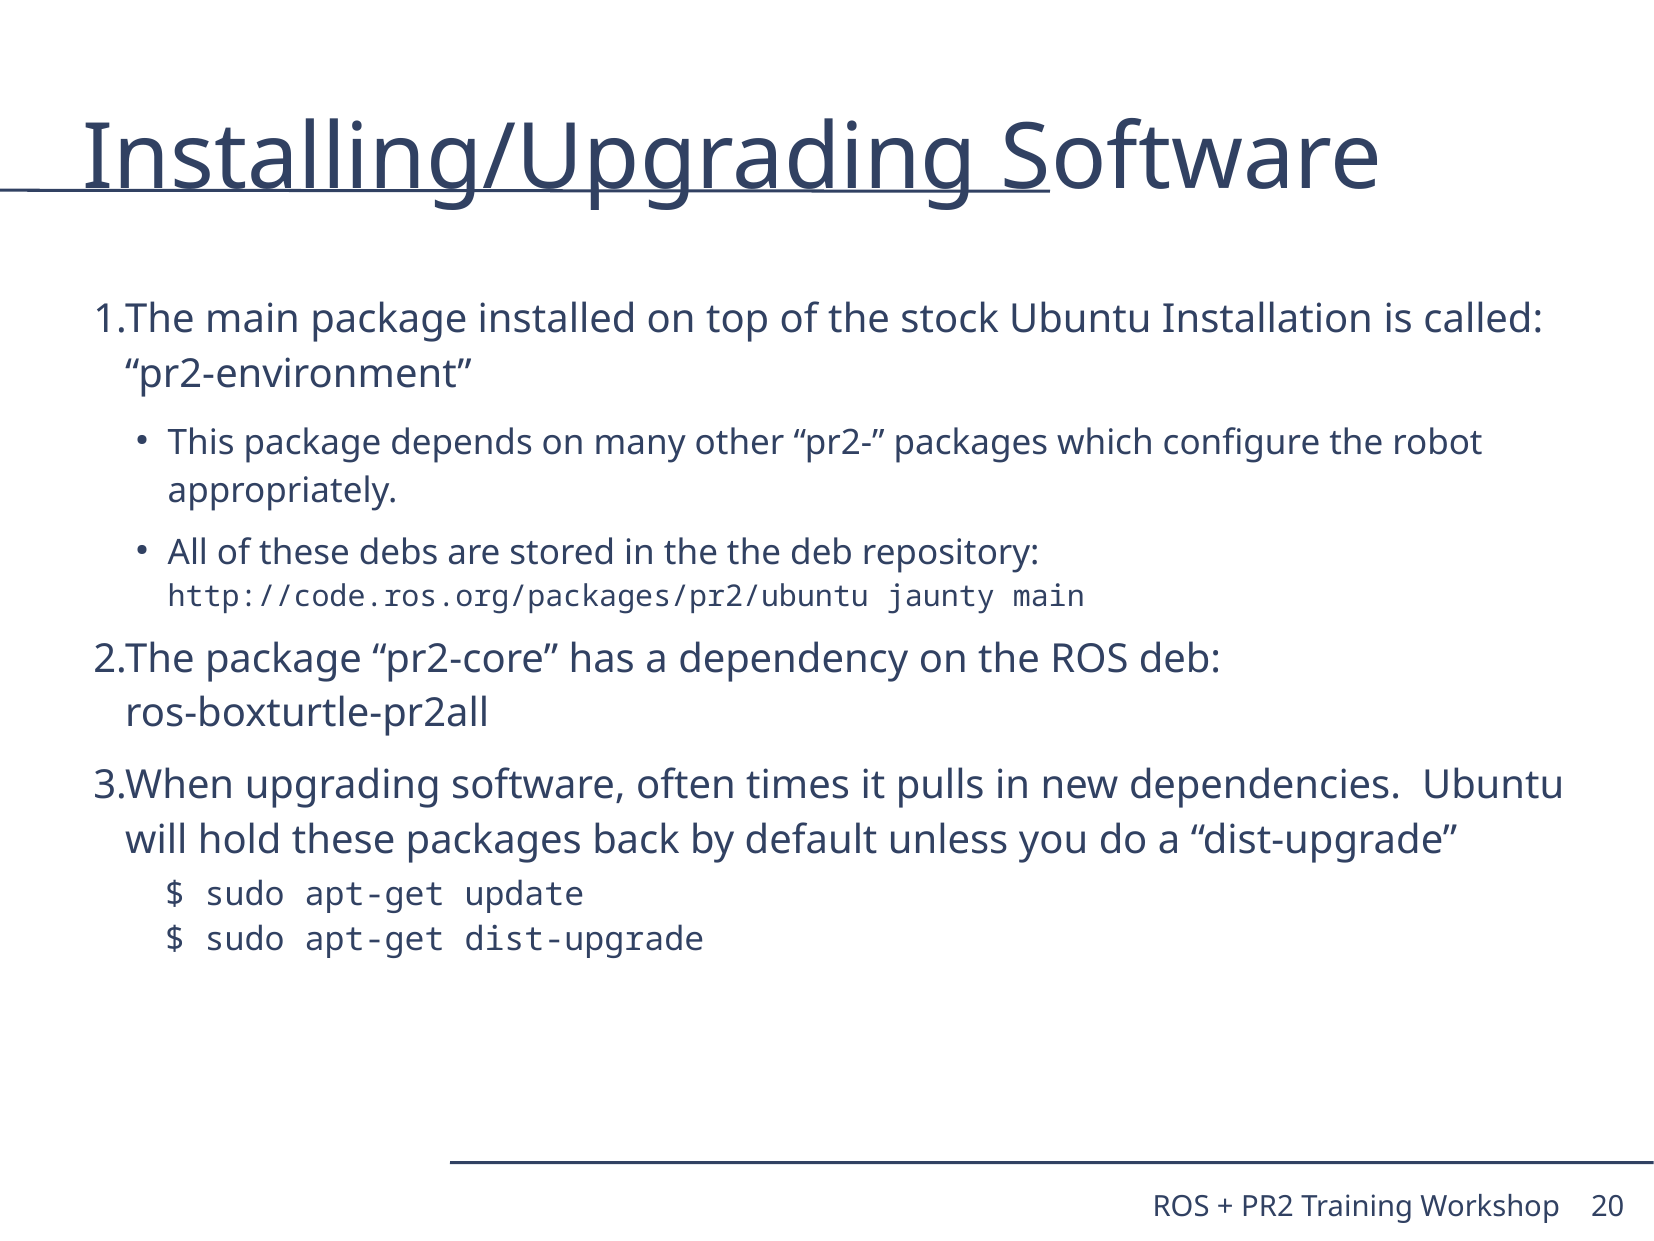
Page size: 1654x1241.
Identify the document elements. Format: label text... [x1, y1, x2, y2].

title Installing/Upgrading Software [82, 56, 1571, 250]
list The main package installed on top of the stock Ubuntu Installation is called: “pr2-environment” This package depends on many other “pr2-” packages which configure the robot appropriately. All of these debs are stored in the the deb repository: http://code.ros.org/packages/pr2/ubuntu jaunty main The package “pr2-core” has a dependency on the ROS deb: ros-boxturtle-pr2all When upgrading software, often times it pulls in new dependencies. Ubuntu will hold these packages back by default unless you do a “dist-upgrade” [82, 290, 1571, 1109]
text_box $ sudo apt-get update $ sudo apt-get dist-upgrade [150, 862, 1051, 955]
